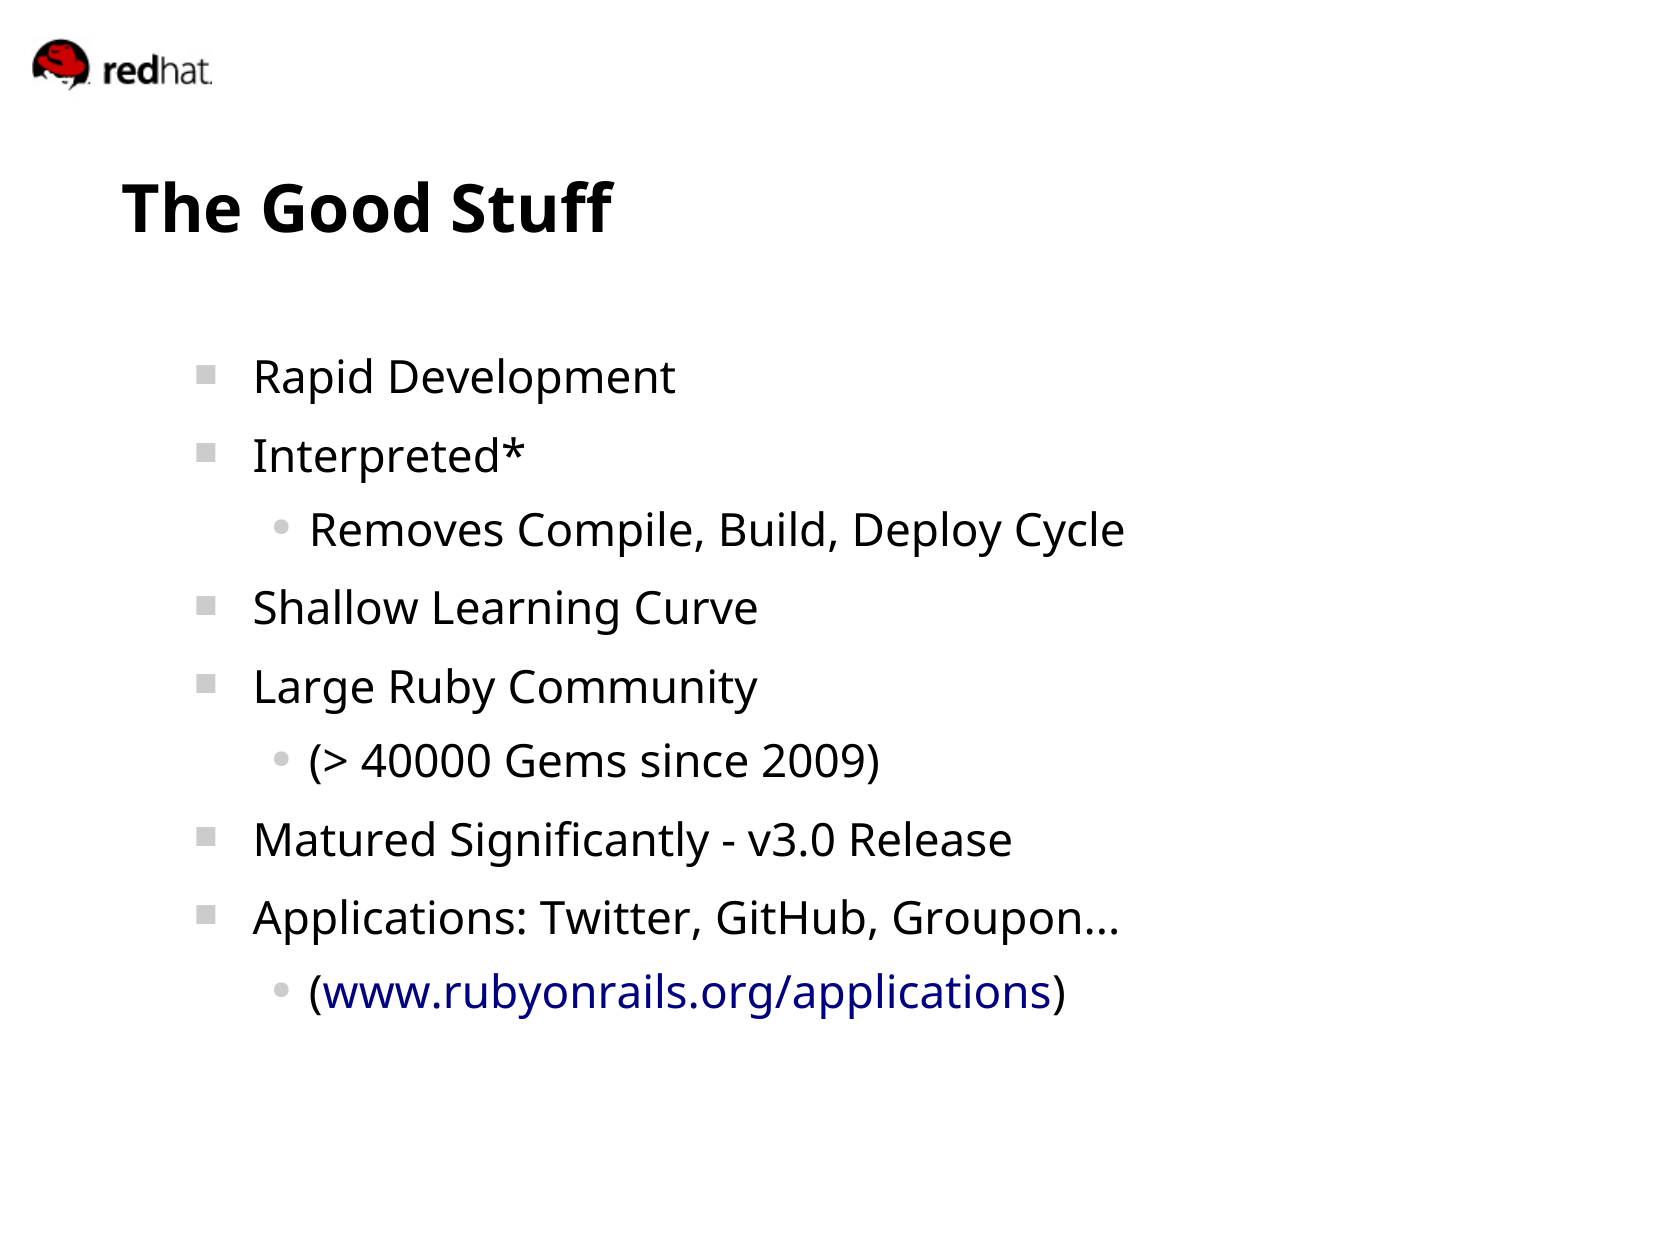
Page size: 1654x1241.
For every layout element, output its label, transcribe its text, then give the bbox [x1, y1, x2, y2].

title The Good Stuff [121, 102, 1534, 310]
list Rapid Development Interpreted* Removes Compile, Build, Deploy Cycle Shallow Learning Curve Large Ruby Community (> 40000 Gems since 2009) Matured Significantly - v3.0 Release Applications: Twitter, GitHub, Groupon... (www.rubyonrails.org/applications) [121, 344, 1534, 1216]
picture [31, 37, 212, 98]
